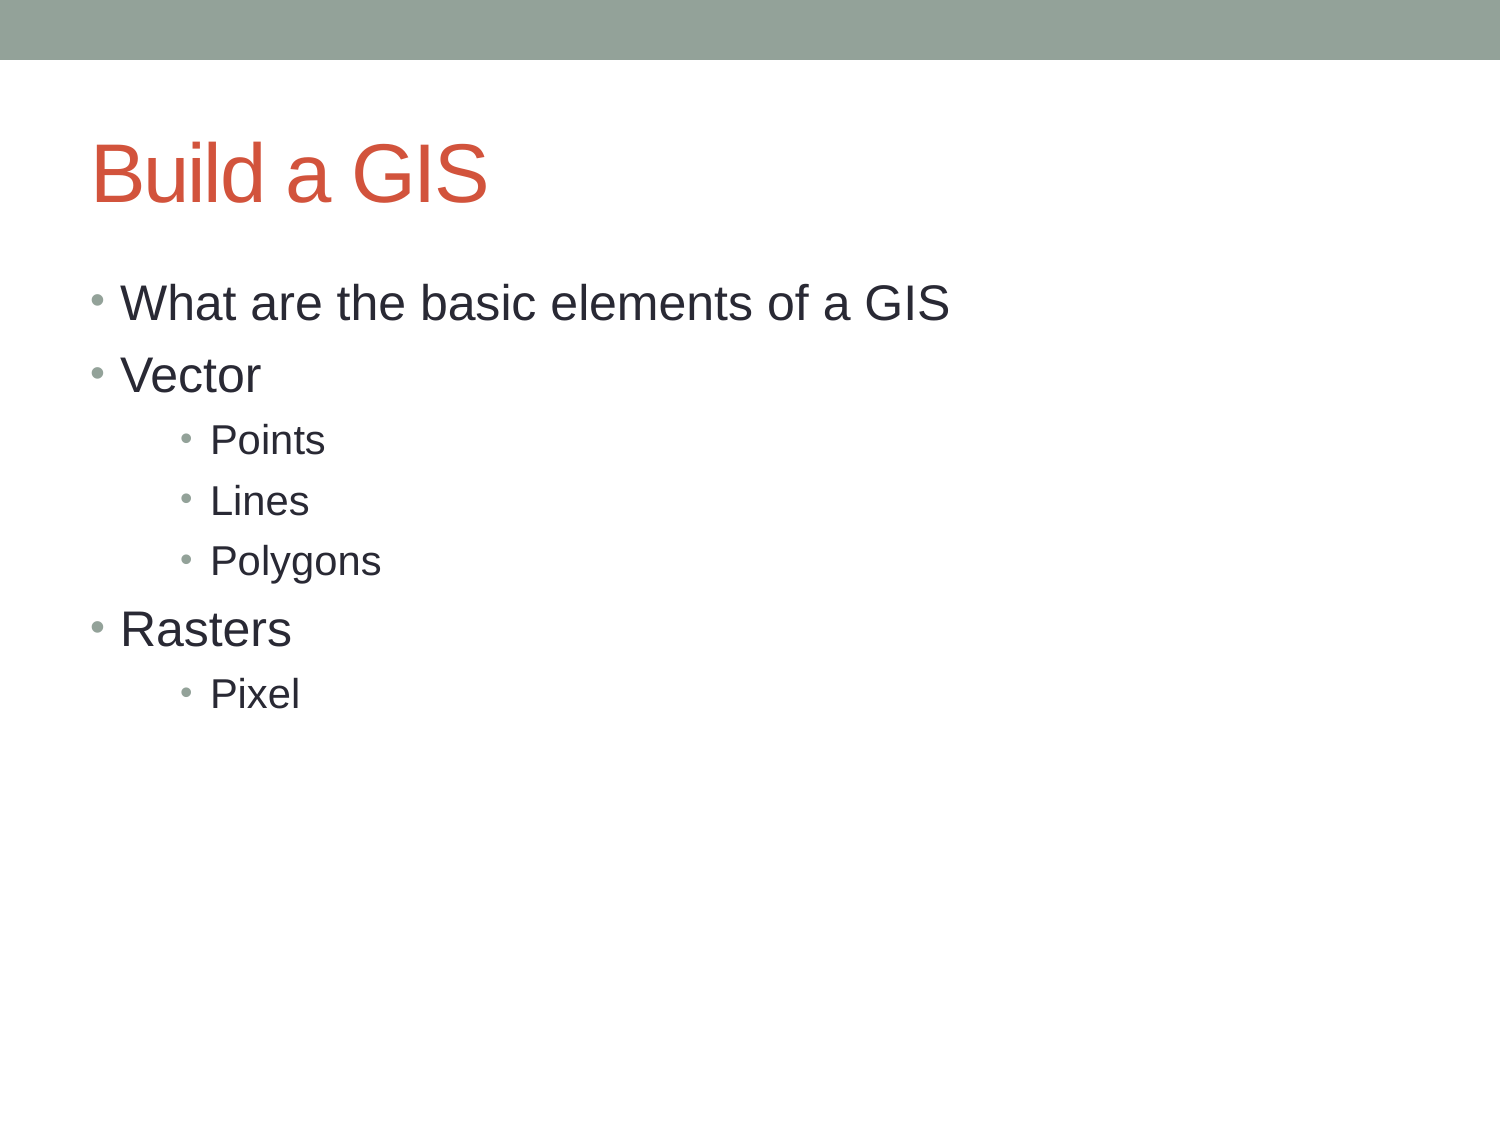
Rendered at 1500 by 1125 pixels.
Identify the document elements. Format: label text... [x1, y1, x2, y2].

title Build a GIS [75, 87, 1426, 251]
list What are the basic elements of a GIS Vector Points Lines Polygons Rasters Pixel [75, 262, 1426, 1063]
